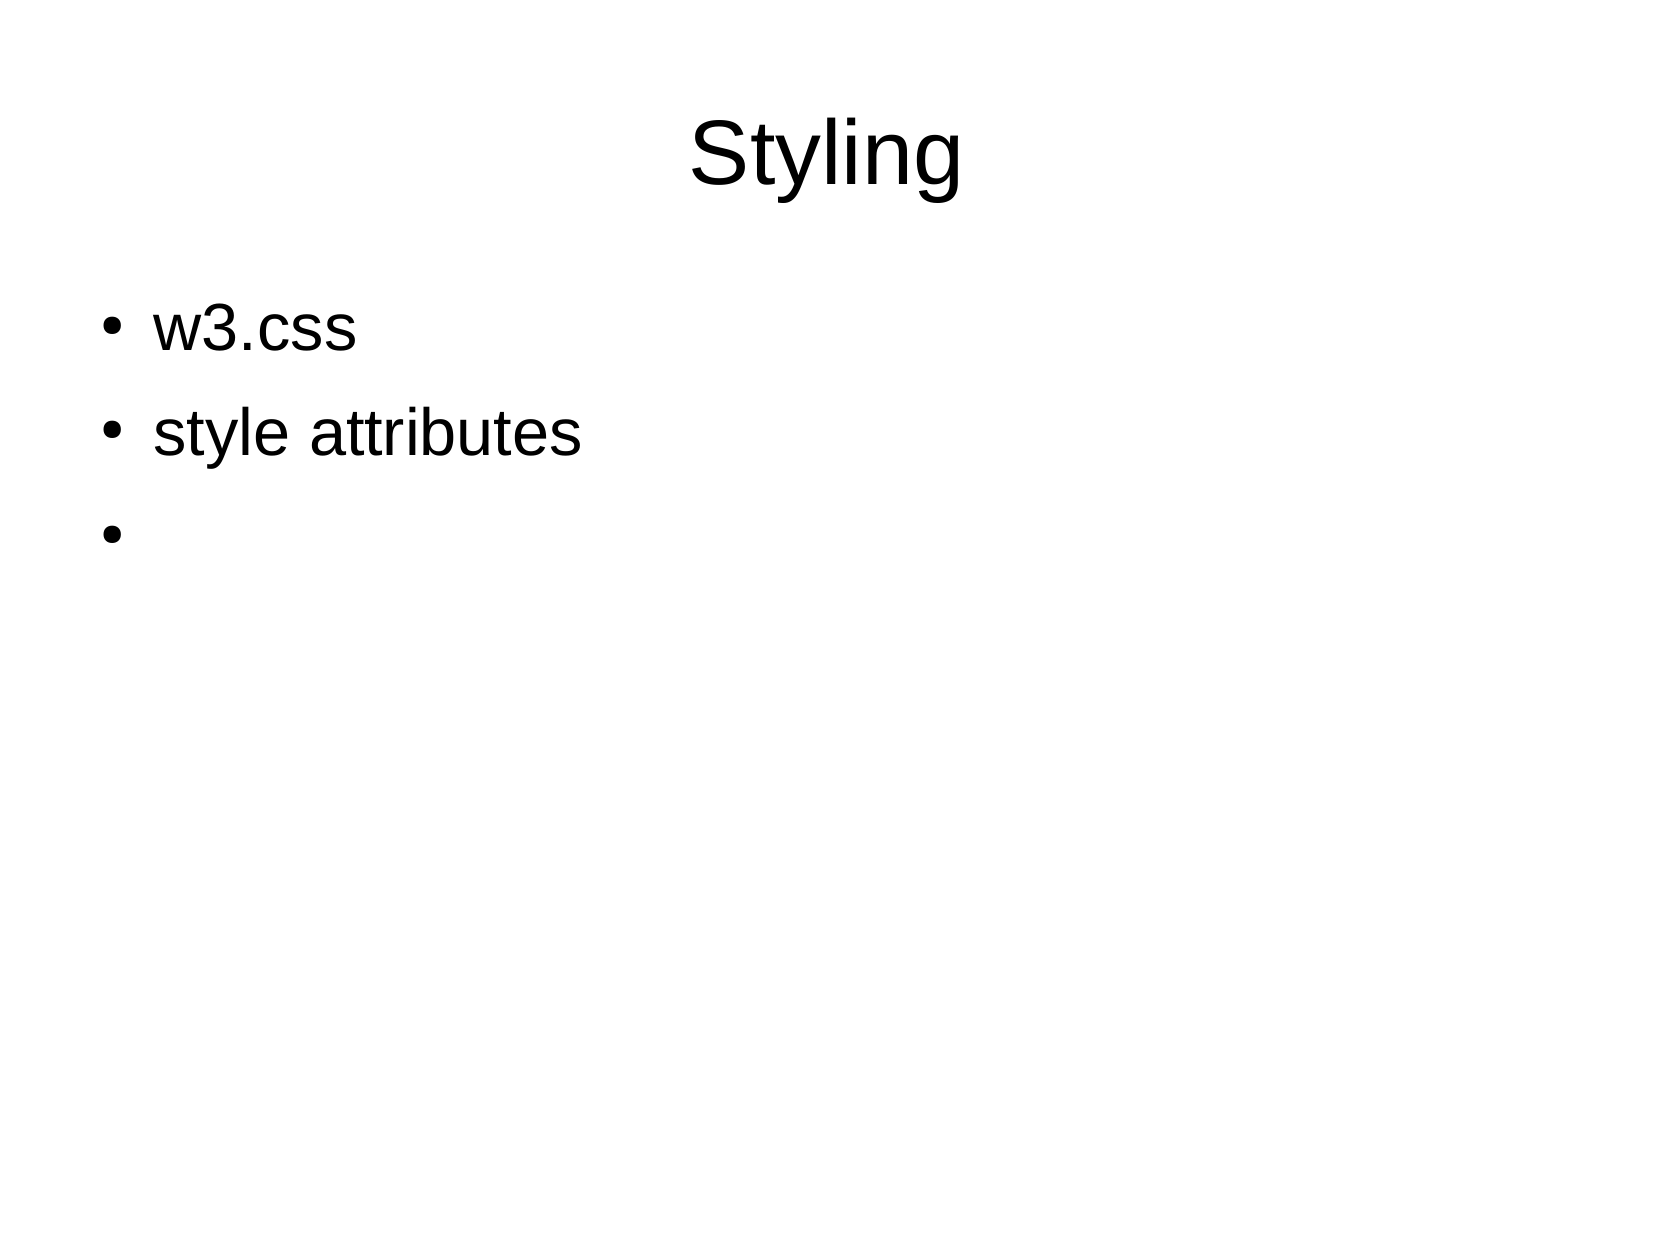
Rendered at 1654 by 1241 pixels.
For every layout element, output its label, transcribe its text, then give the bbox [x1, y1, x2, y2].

title Styling [82, 49, 1571, 257]
list w3.css style attributes [82, 290, 1571, 1010]
